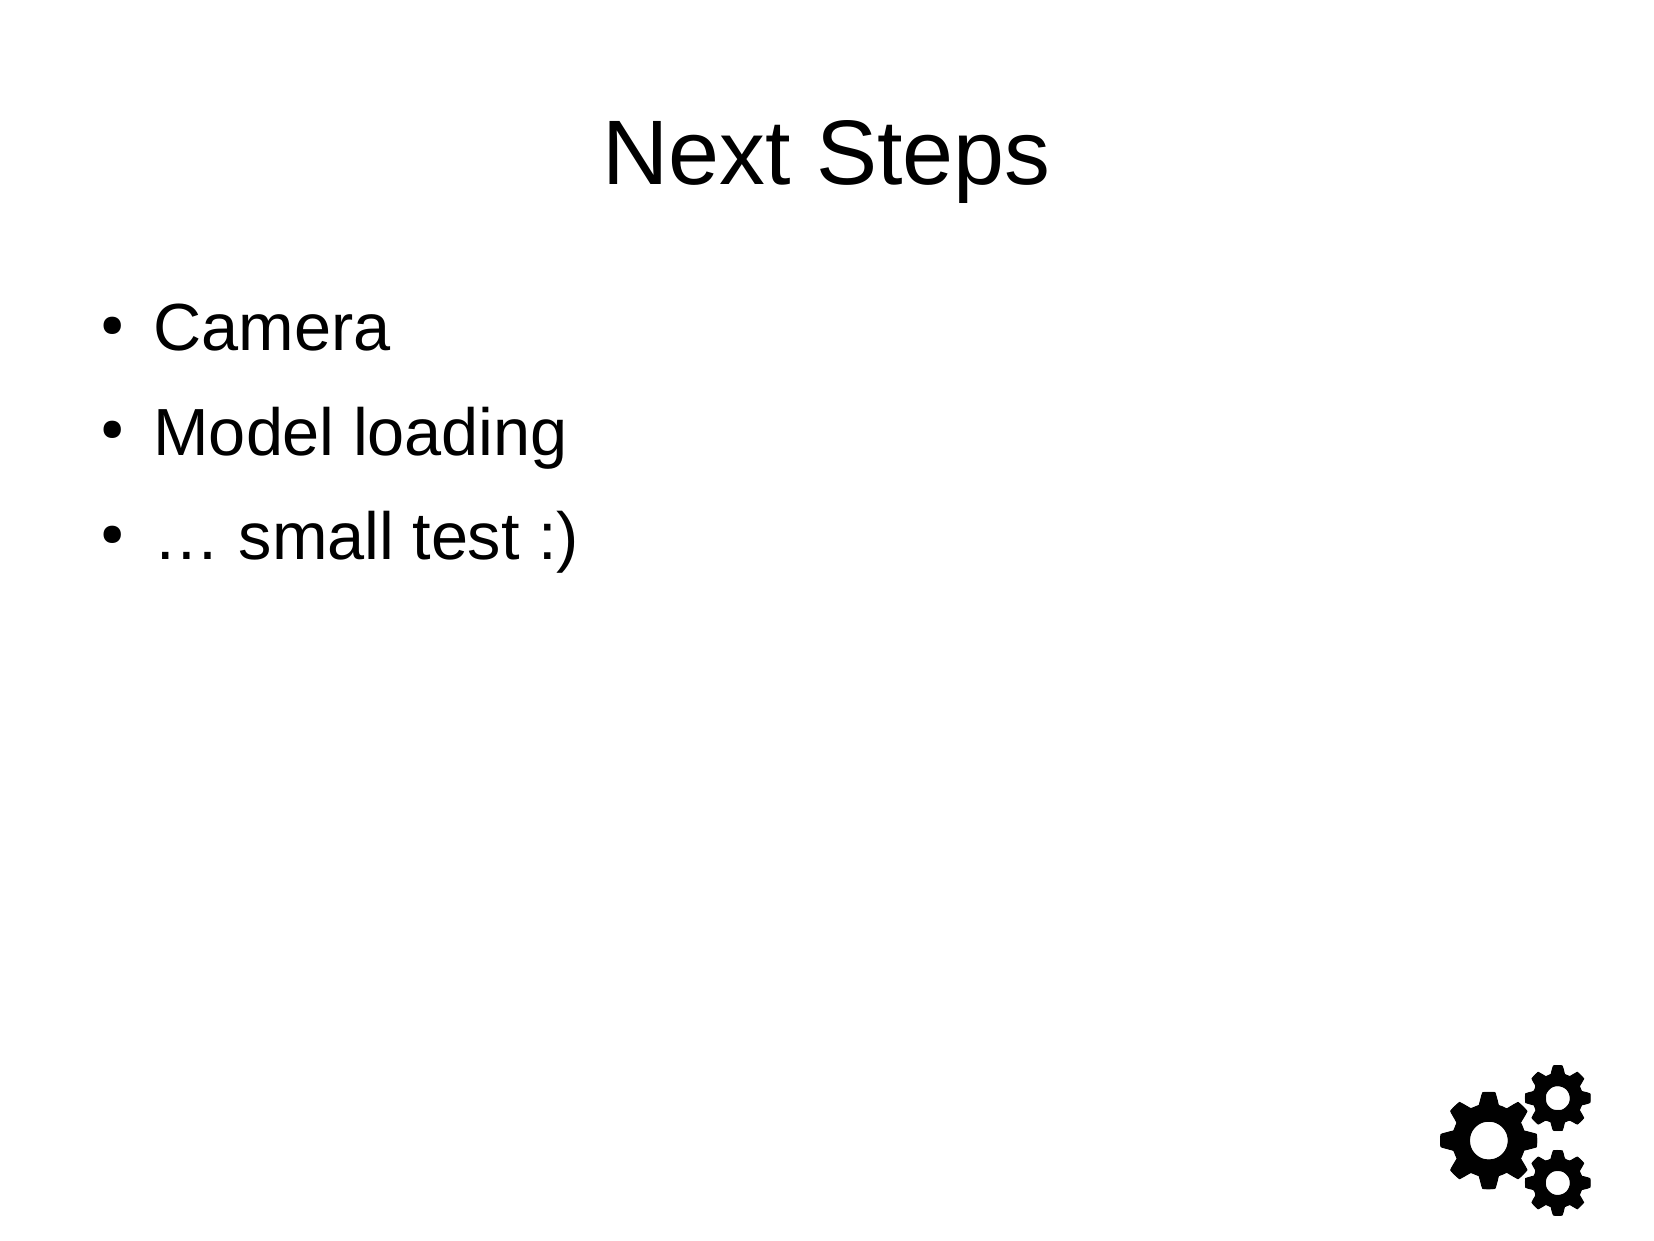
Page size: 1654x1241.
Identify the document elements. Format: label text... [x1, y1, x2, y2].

title Next Steps [82, 49, 1571, 257]
picture [1440, 1065, 1591, 1216]
list Camera Model loading … small test :) [82, 290, 1571, 1010]
